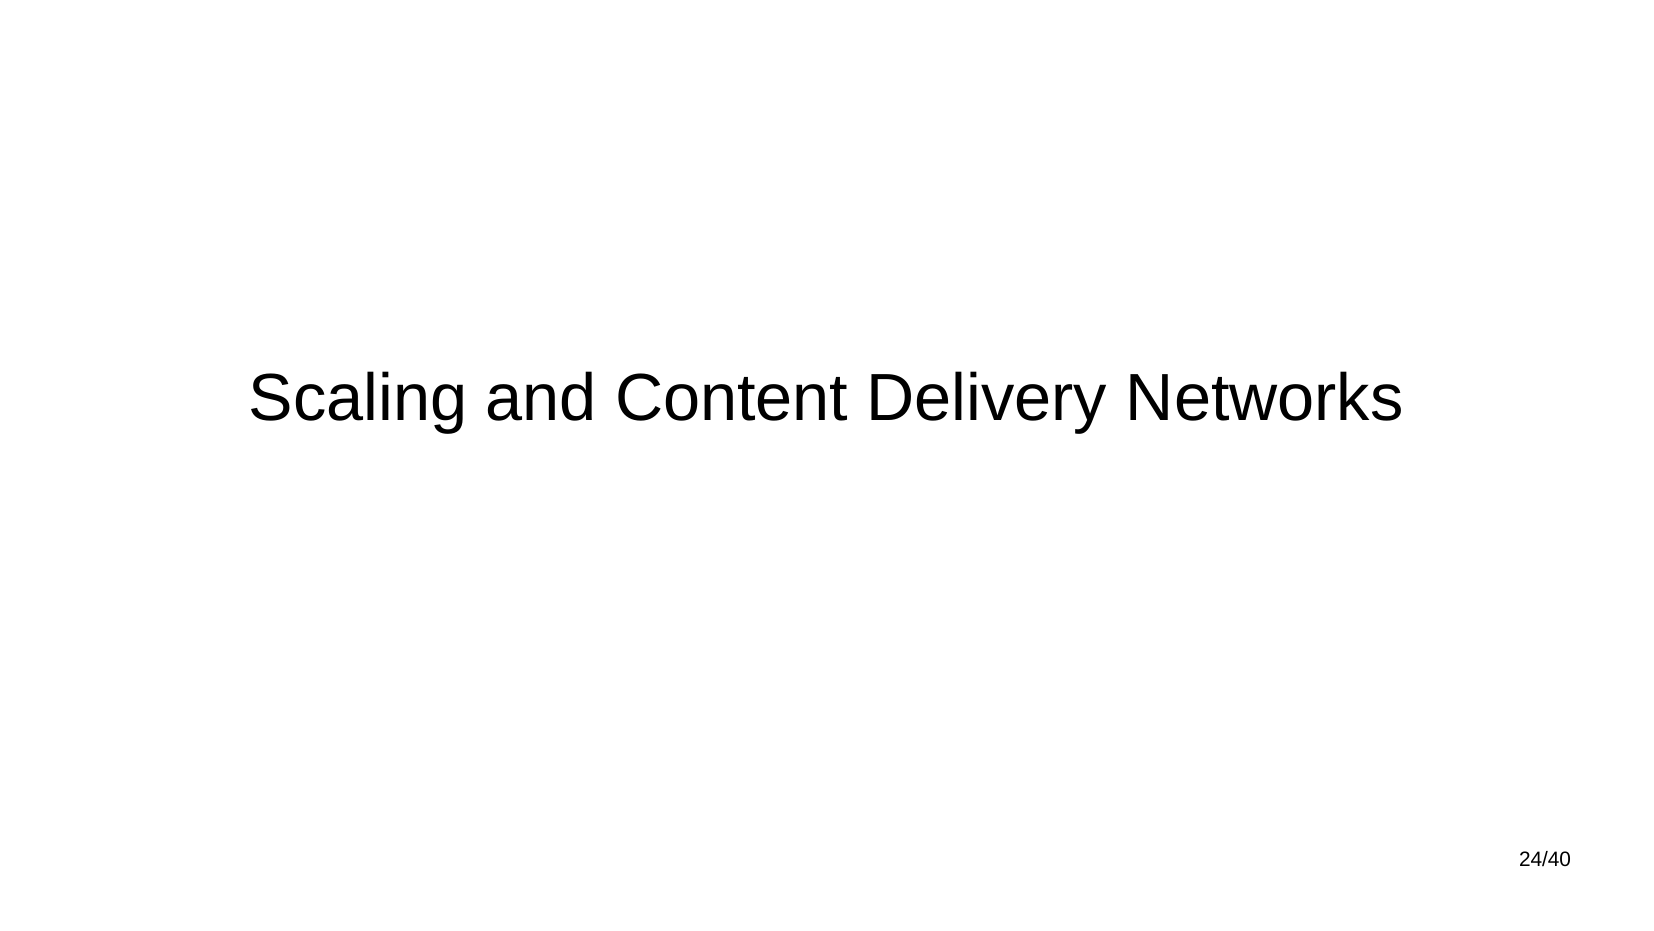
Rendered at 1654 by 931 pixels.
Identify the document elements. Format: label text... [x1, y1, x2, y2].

subtitle Scaling and Content Delivery Networks [82, 37, 1571, 757]
